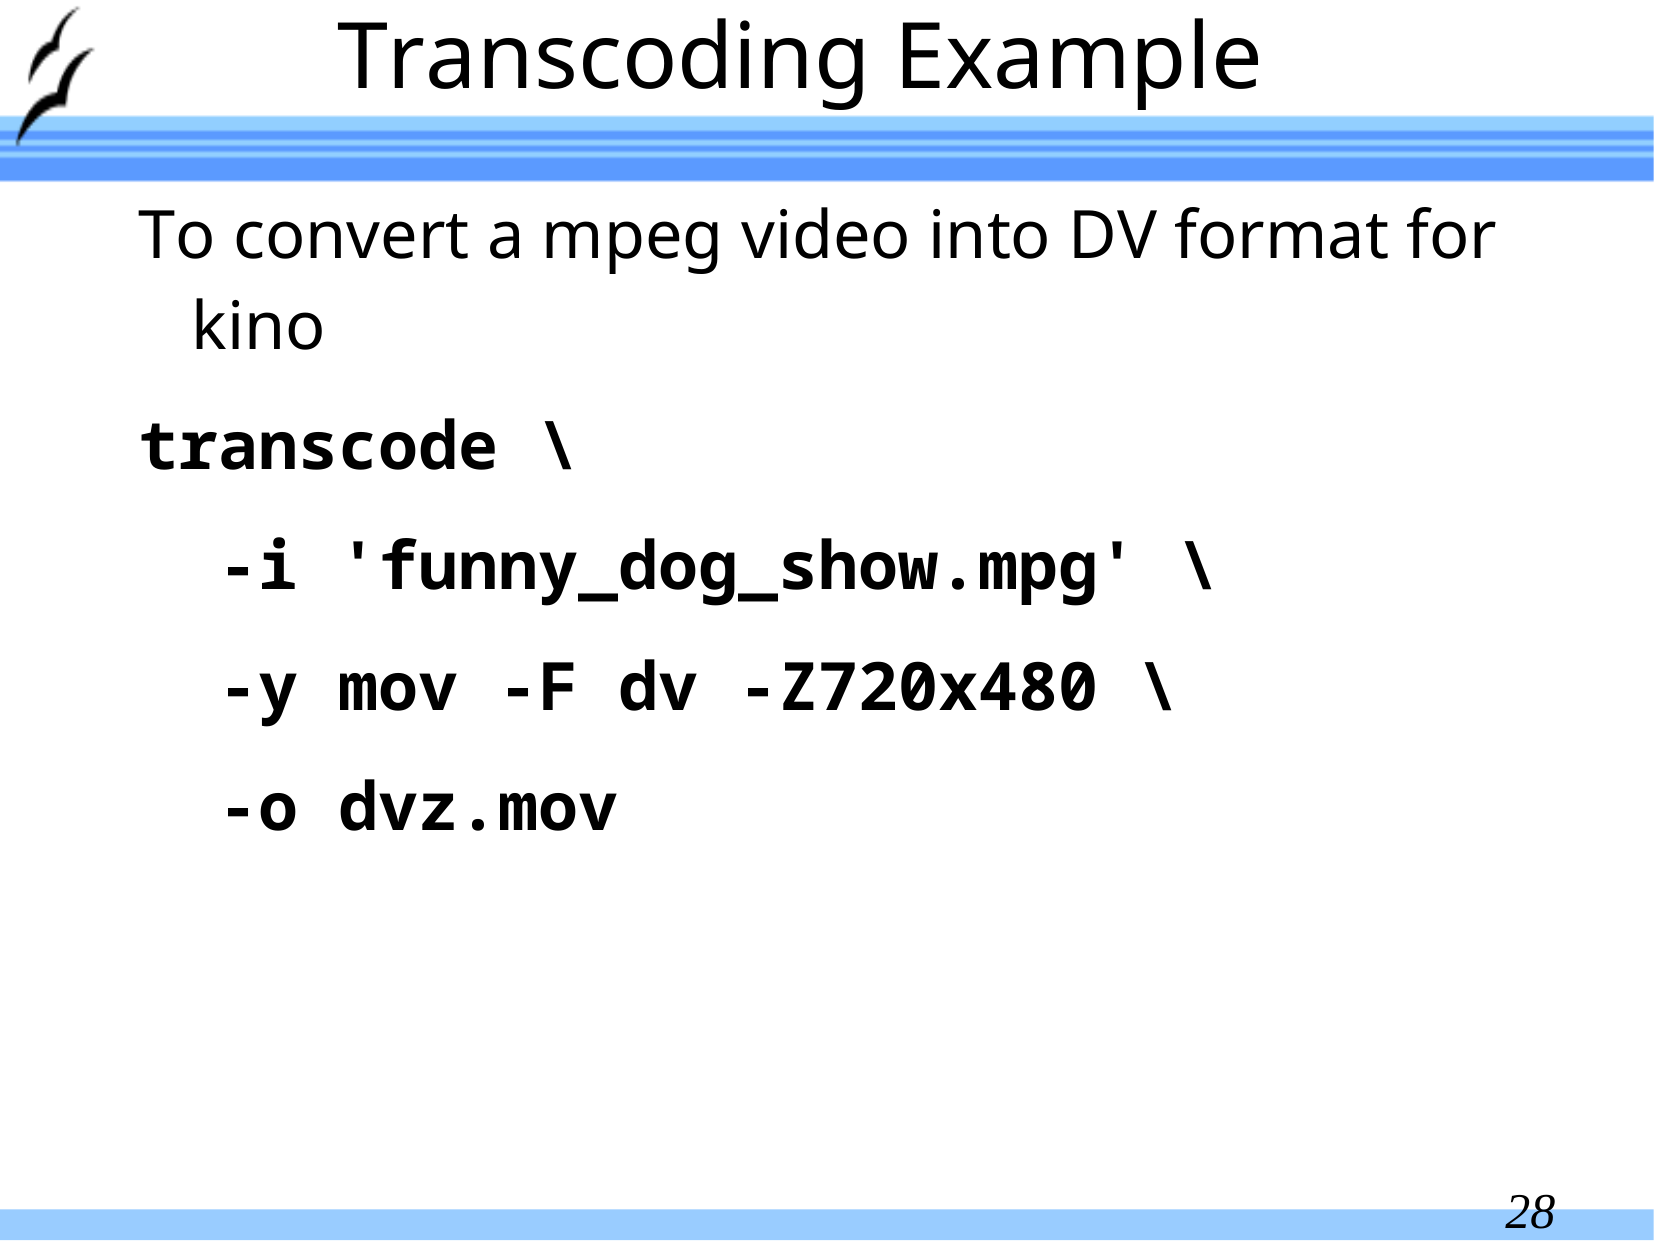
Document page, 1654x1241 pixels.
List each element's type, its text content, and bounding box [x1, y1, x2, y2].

title Transcoding Example [94, 0, 1507, 121]
list To convert a mpeg video into DV format for kino transcode \ -i 'funny_dog_show.mpg' \ -y mov -F dv -Z720x480 \ -o dvz.mov [120, 187, 1533, 1195]
picture [0, 0, 1654, 188]
